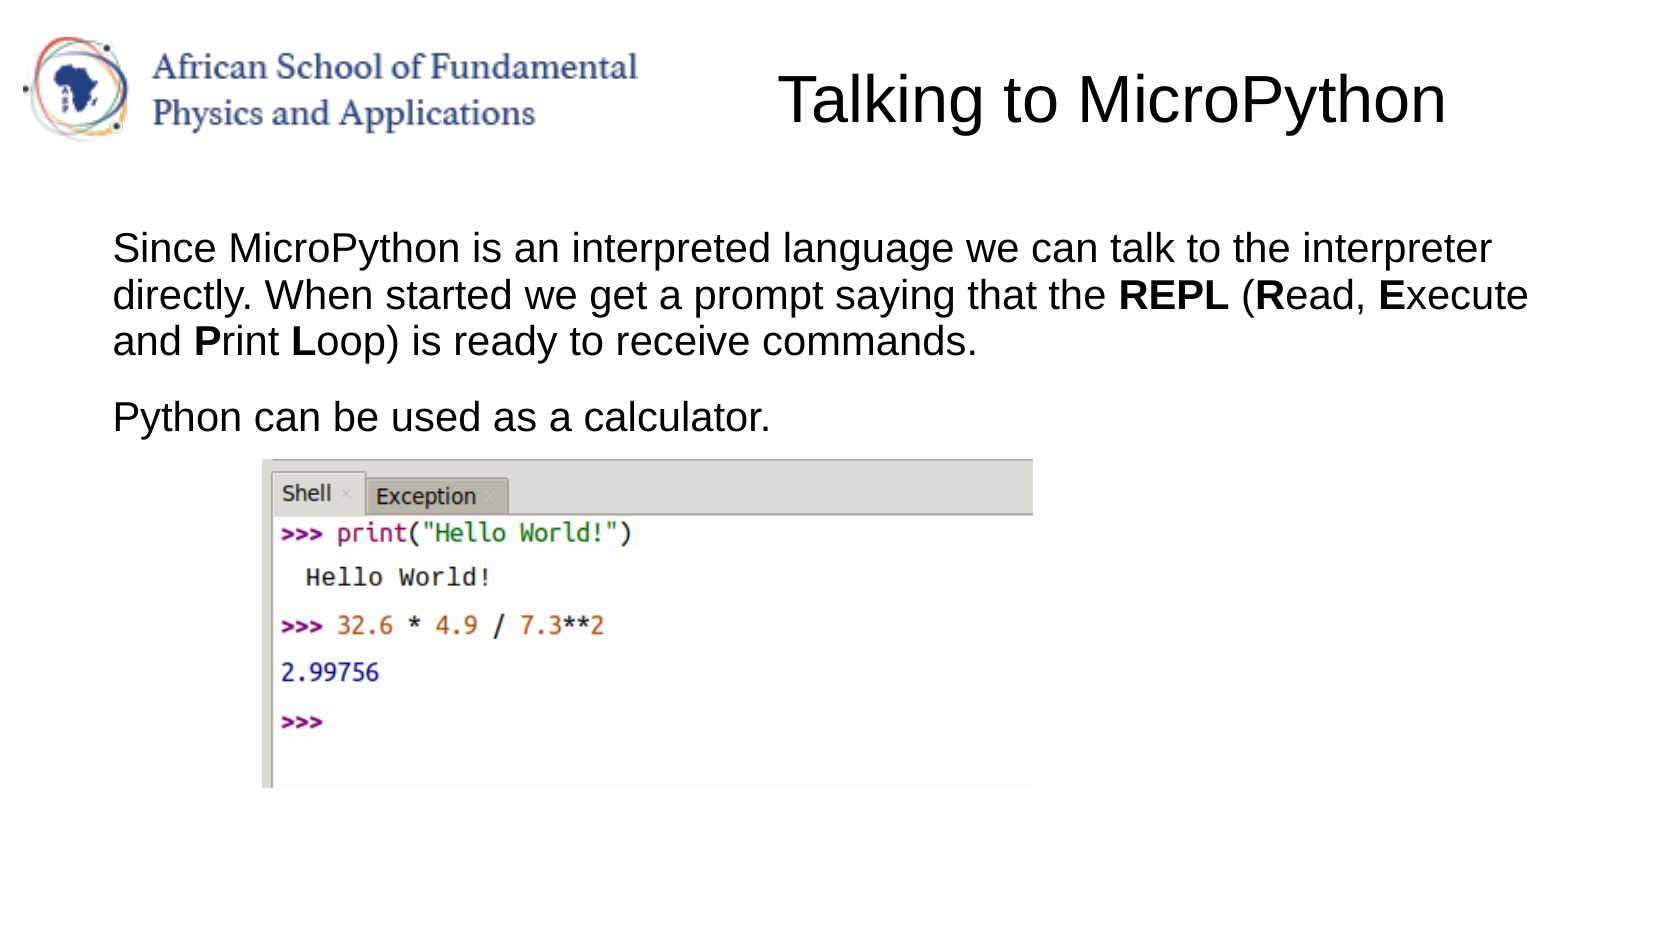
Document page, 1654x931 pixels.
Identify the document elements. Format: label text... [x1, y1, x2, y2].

list Since MicroPython is an interpreted language we can talk to the interpreter directly. When started we get a prompt saying that the REPL (Read, Execute and Print Loop) is ready to receive commands. Python can be used as a calculator. [112, 225, 1601, 863]
title Talking to MicroPython [635, 21, 1610, 177]
picture [262, 459, 1033, 788]
picture [23, 37, 635, 142]
